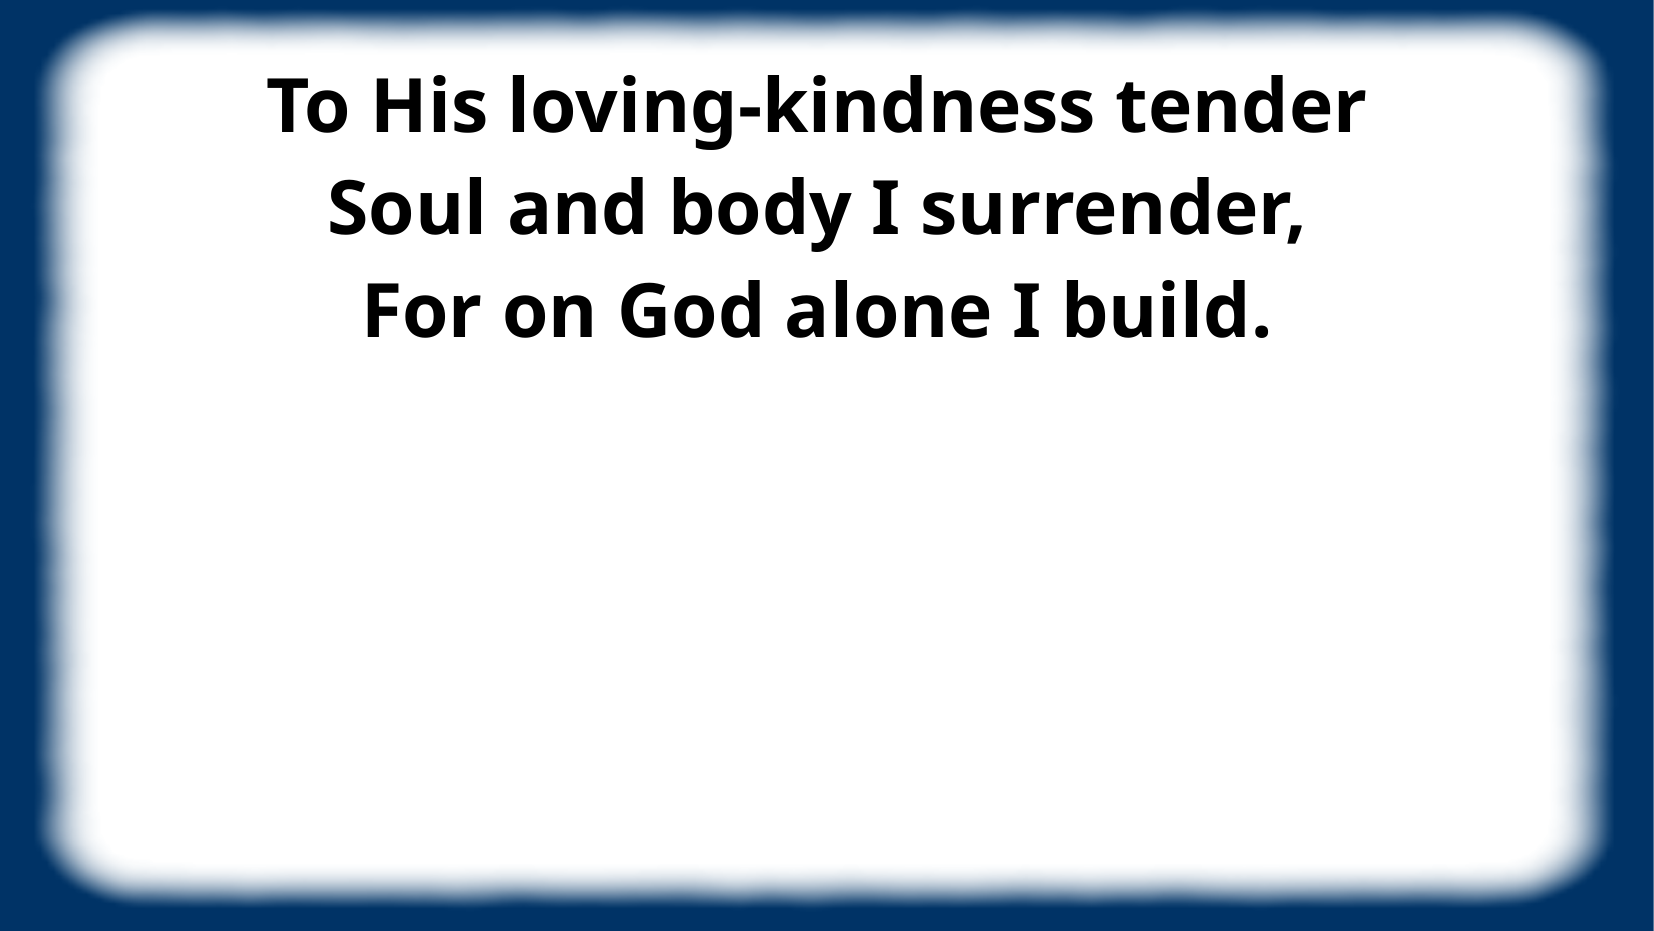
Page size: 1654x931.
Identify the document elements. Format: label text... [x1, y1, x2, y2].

text_box To His loving-kindness tender Soul and body I surrender, For on God alone I build. [90, 45, 1546, 361]
picture [0, 0, 1654, 931]
